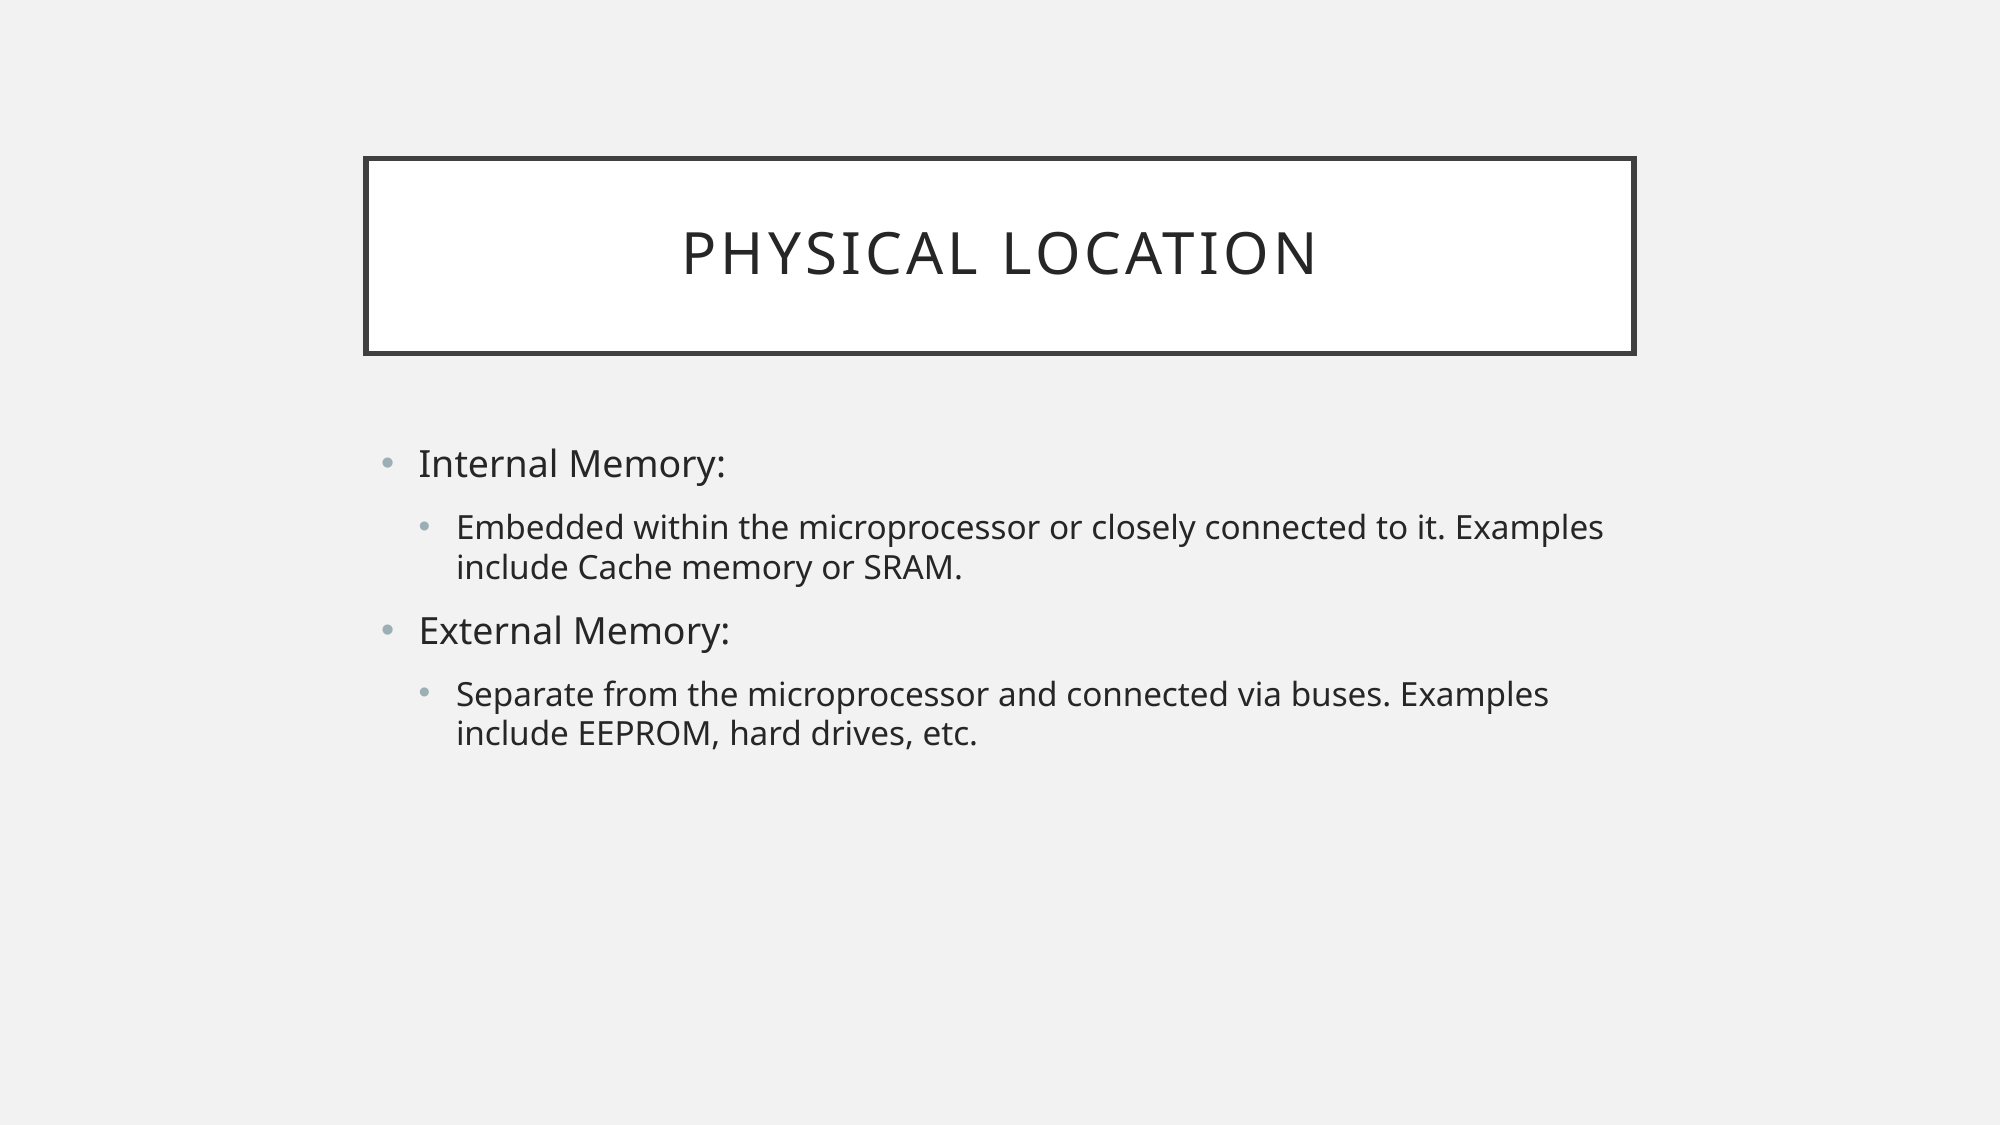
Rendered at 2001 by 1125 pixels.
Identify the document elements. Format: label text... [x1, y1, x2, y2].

title Physical location [366, 158, 1634, 354]
list Internal Memory: Embedded within the microprocessor or closely connected to it. Examples include Cache memory or SRAM. External Memory: Separate from the microprocessor and connected via buses. Examples include EEPROM, hard drives, etc. [366, 432, 1634, 942]
